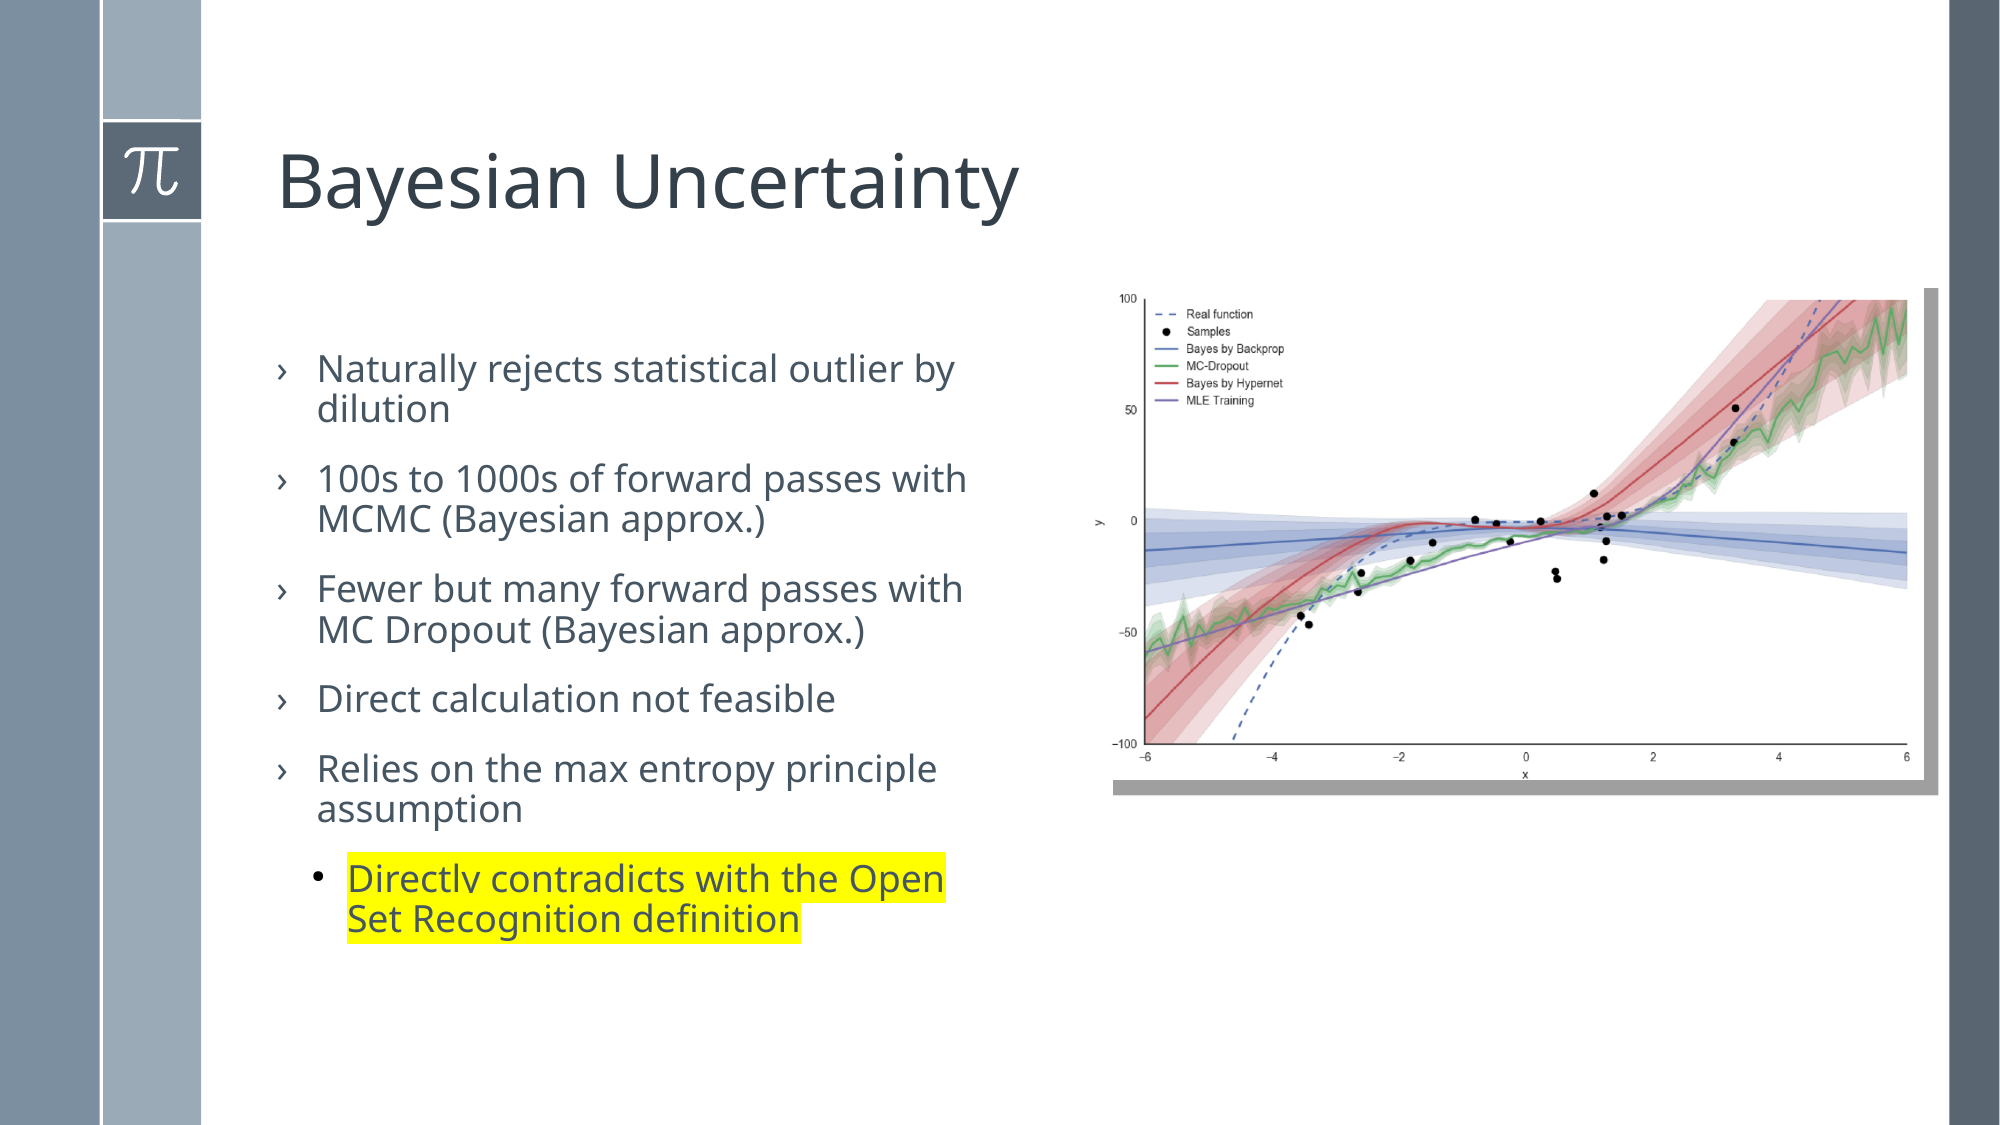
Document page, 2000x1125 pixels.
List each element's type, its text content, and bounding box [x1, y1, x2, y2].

text_box Bayesian Uncertainty [261, 29, 1867, 233]
picture [1095, 269, 1924, 781]
text_box Naturally rejects statistical outlier by dilution 100s to 1000s of forward passes with MCMC (Bayesian approx.) Fewer but many forward passes with MC Dropout (Bayesian approx.) Direct calculation not feasible Relies on the max entropy principle assumption Directly contradicts with the Open Set Recognition definition [261, 262, 1006, 1013]
